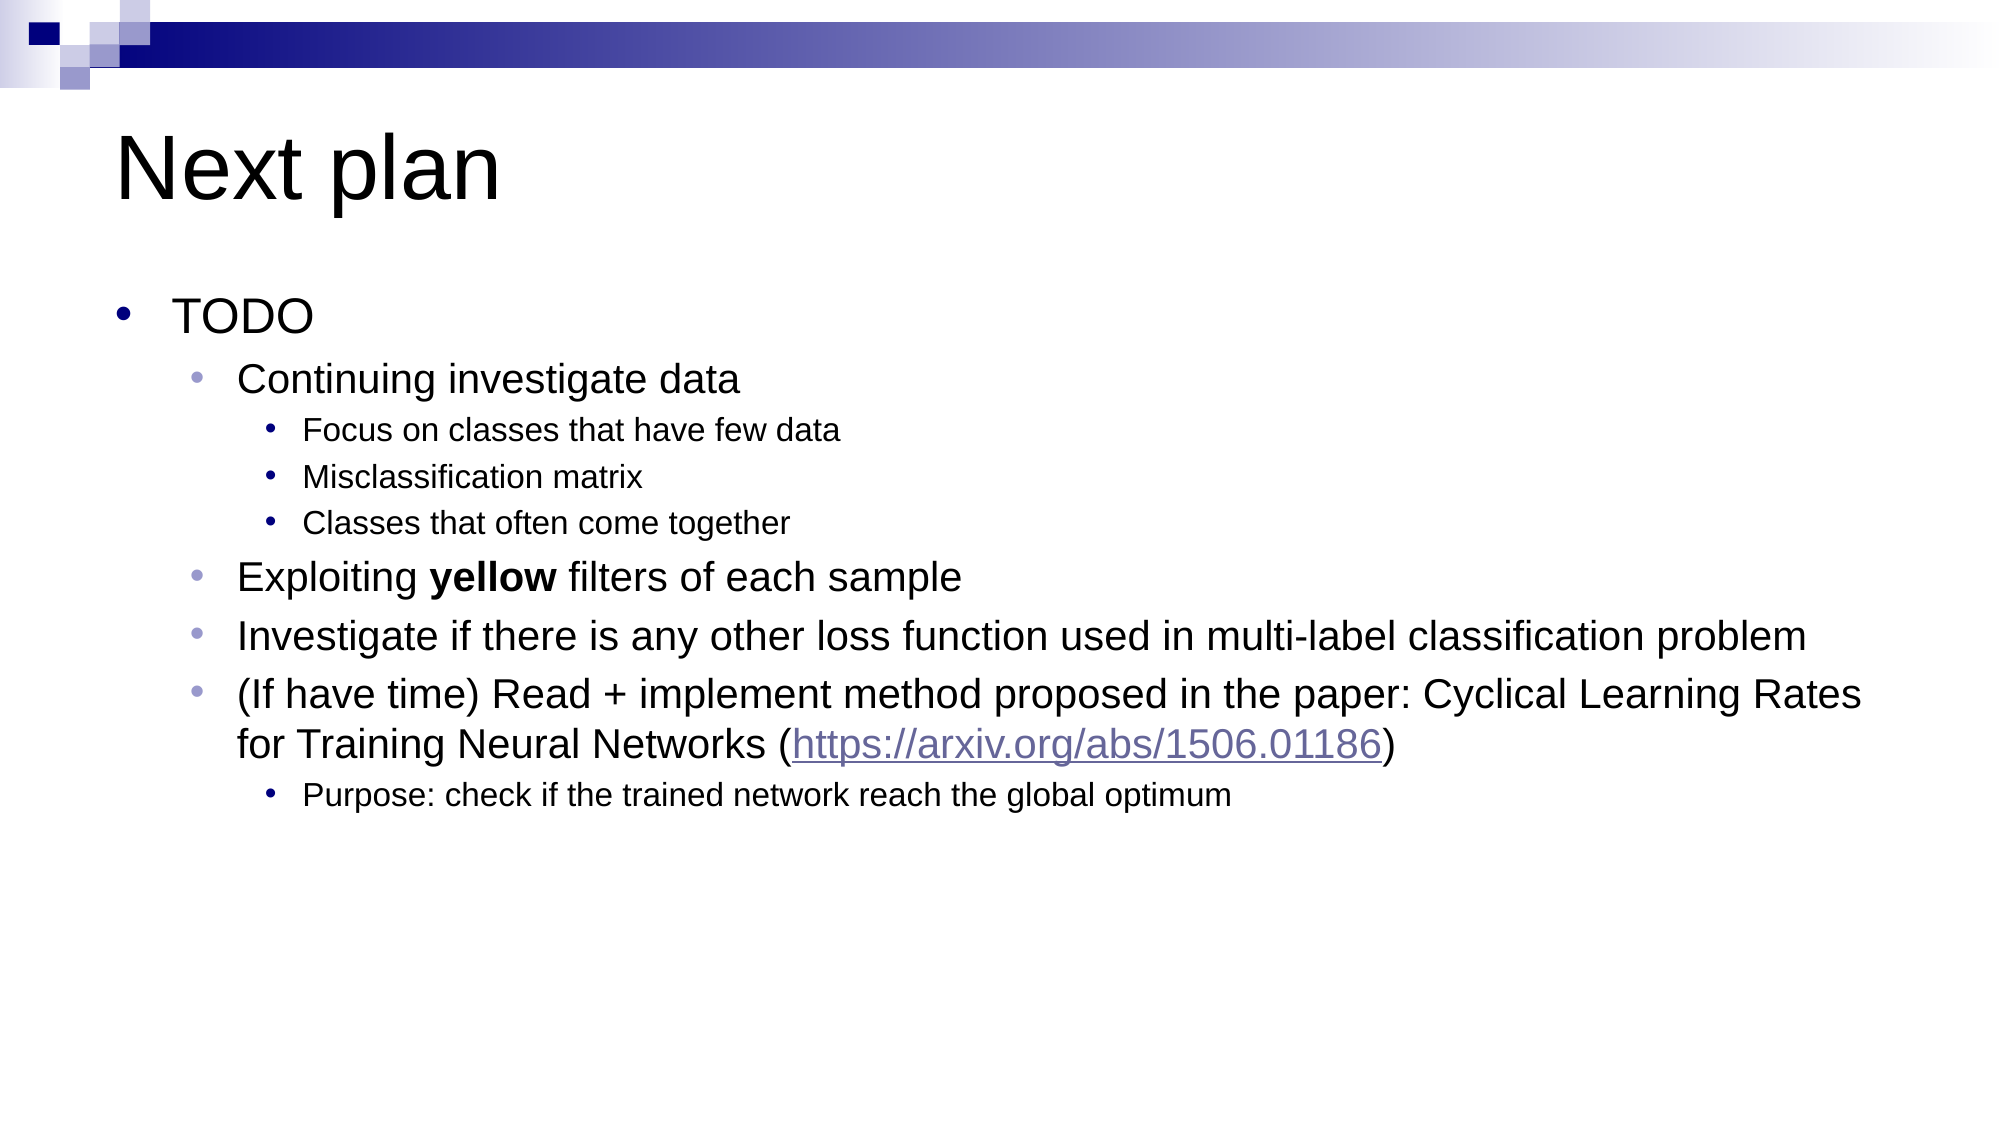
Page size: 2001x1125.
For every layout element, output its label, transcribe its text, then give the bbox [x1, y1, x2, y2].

list TODO Continuing investigate data Focus on classes that have few data Misclassification matrix Classes that often come together Exploiting yellow filters of each sample Investigate if there is any other loss function used in multi-label classification problem (If have time) Read + implement method proposed in the paper: Cyclical Learning Rates for Training Neural Networks (https://arxiv.org/abs/1506.01186) Purpose: check if the trained network reach the global optimum [99, 275, 1900, 1067]
title Next plan [99, 93, 1900, 232]
